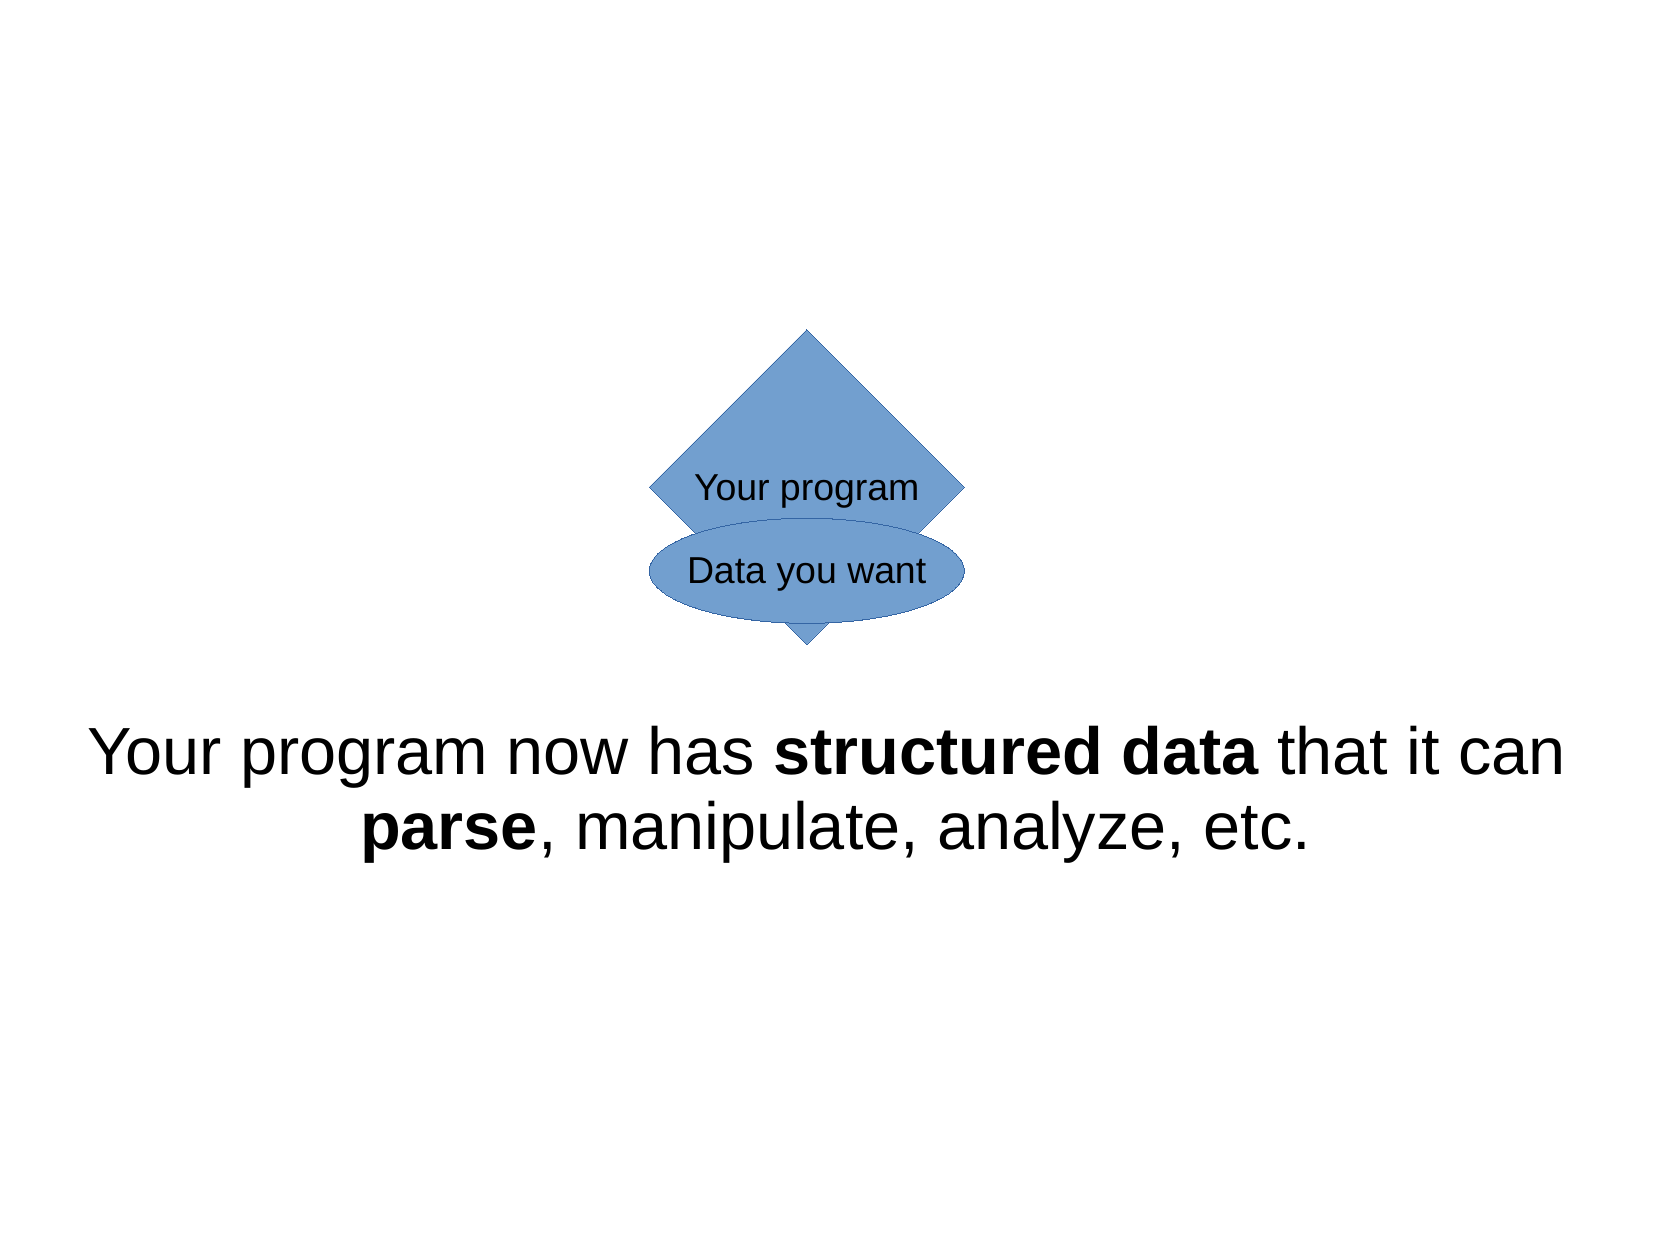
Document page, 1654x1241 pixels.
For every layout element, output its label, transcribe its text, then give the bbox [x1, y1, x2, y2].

text_box Your program now has structured data that it can parse, manipulate, analyze, etc. [82, 714, 1571, 865]
text_box Your program [649, 329, 965, 533]
text_box Your program [785, 623, 829, 645]
text_box Data you want [649, 518, 965, 624]
